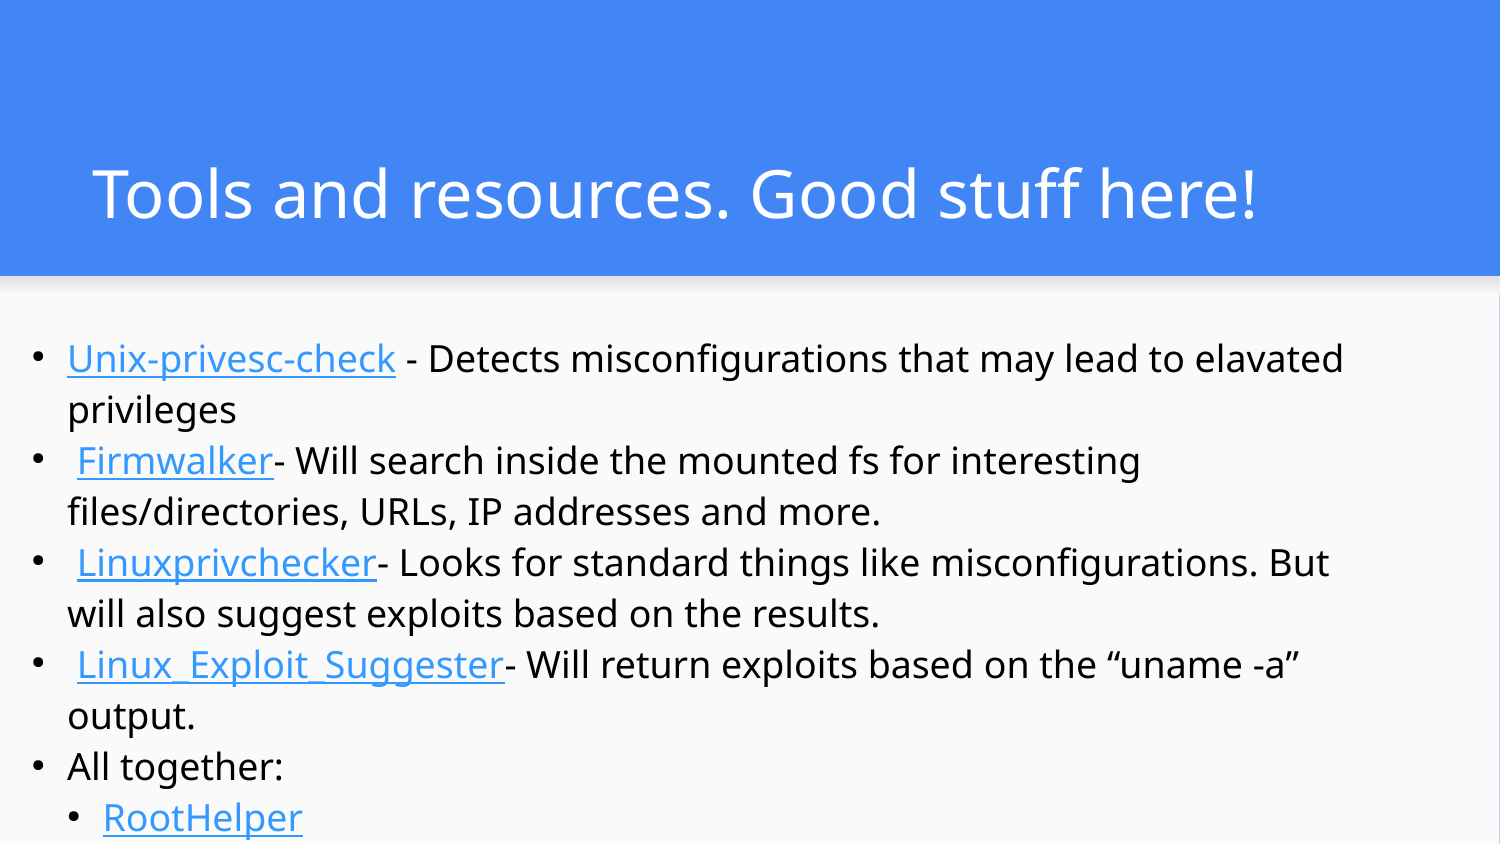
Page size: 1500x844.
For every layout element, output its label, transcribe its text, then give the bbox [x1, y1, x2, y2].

text_box Unix-privesc-check - Detects misconfigurations that may lead to elavated privileges Firmwalker- Will search inside the mounted fs for interesting files/directories, URLs, IP addresses and more. Linuxprivchecker- Looks for standard things like misconfigurations. But will also suggest exploits based on the results. Linux_Exploit_Suggester- Will return exploits based on the “uname -a” output. All together: RootHelper [16, 325, 1411, 816]
title Tools and resources. Good stuff here! [77, 121, 1427, 248]
